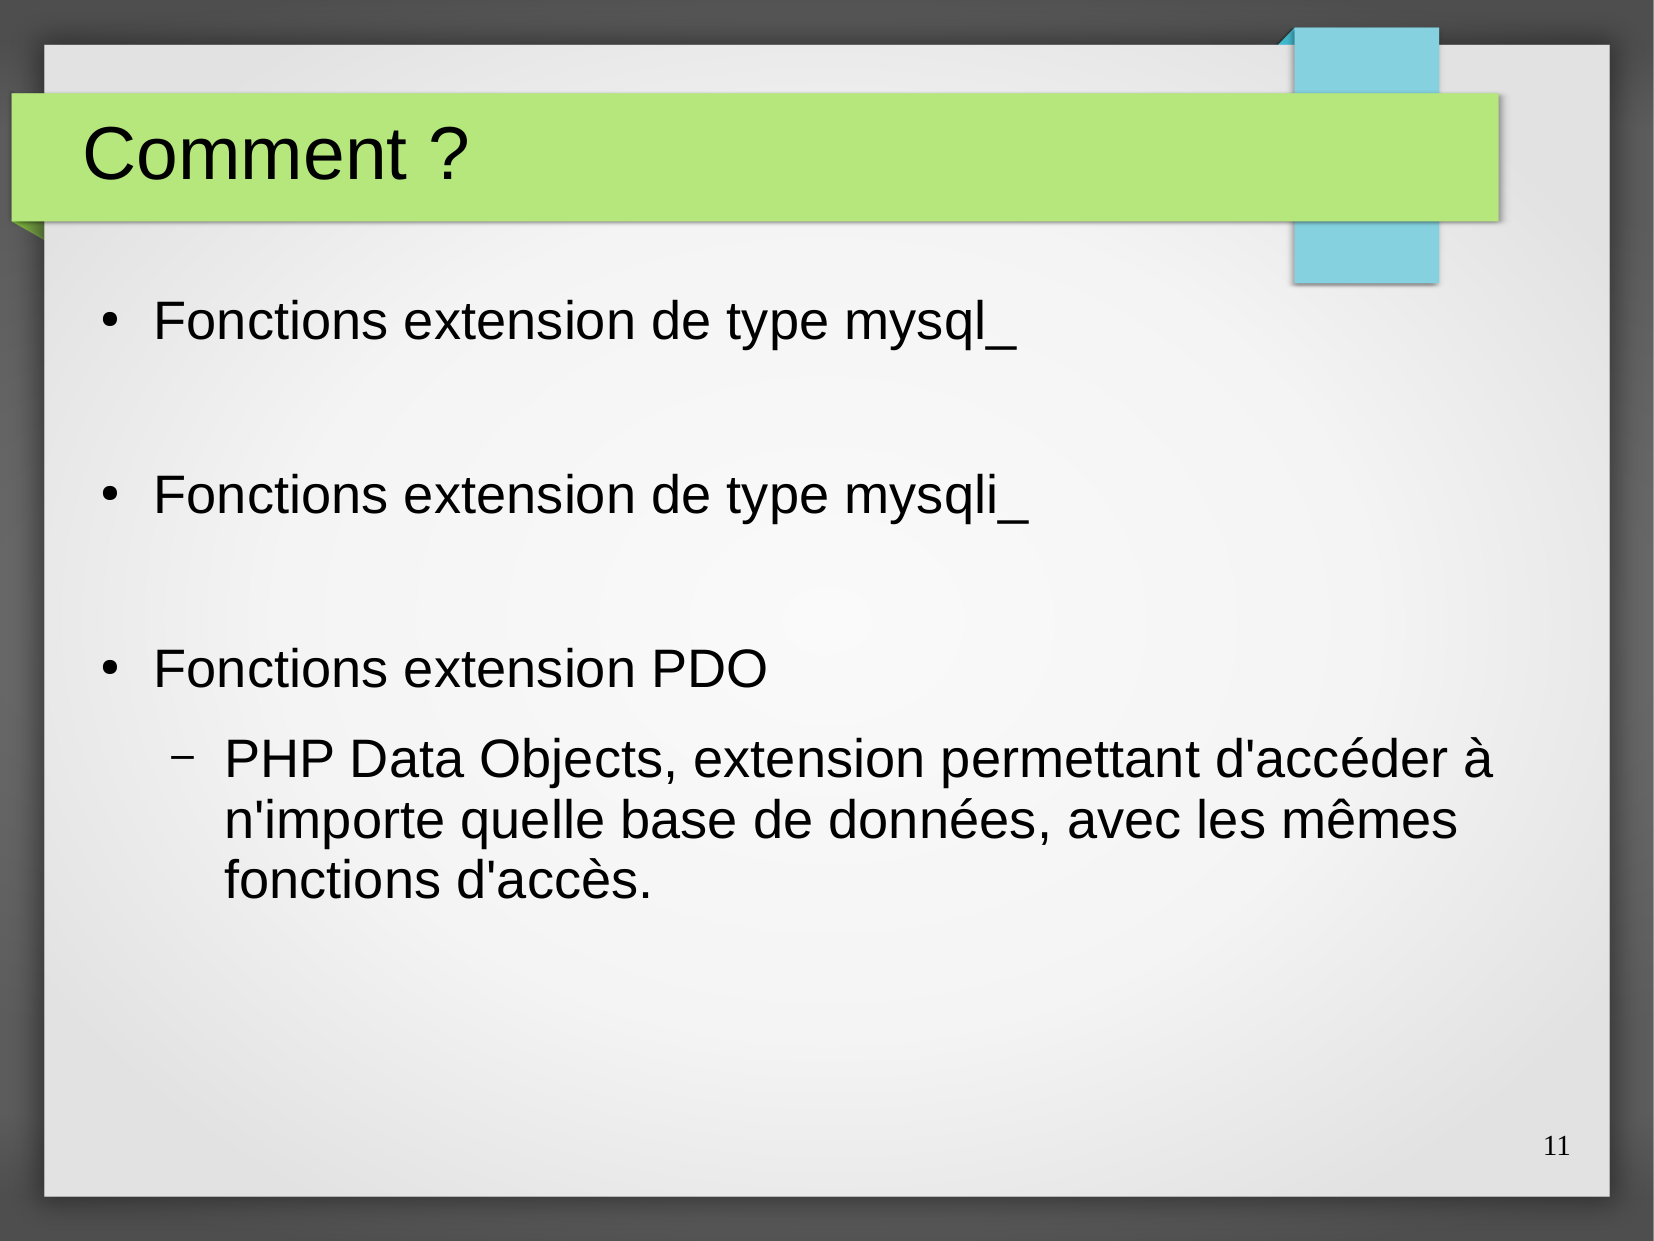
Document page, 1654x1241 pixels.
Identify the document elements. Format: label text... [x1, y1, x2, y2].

list Fonctions extension de type mysql_ Fonctions extension de type mysqli_ Fonctions extension PDO PHP Data Objects, extension permettant d'accéder à n'importe quelle base de données, avec les mêmes fonctions d'accès. [82, 290, 1571, 1010]
picture [0, 0, 1654, 1241]
title Comment ? [82, 94, 1264, 213]
